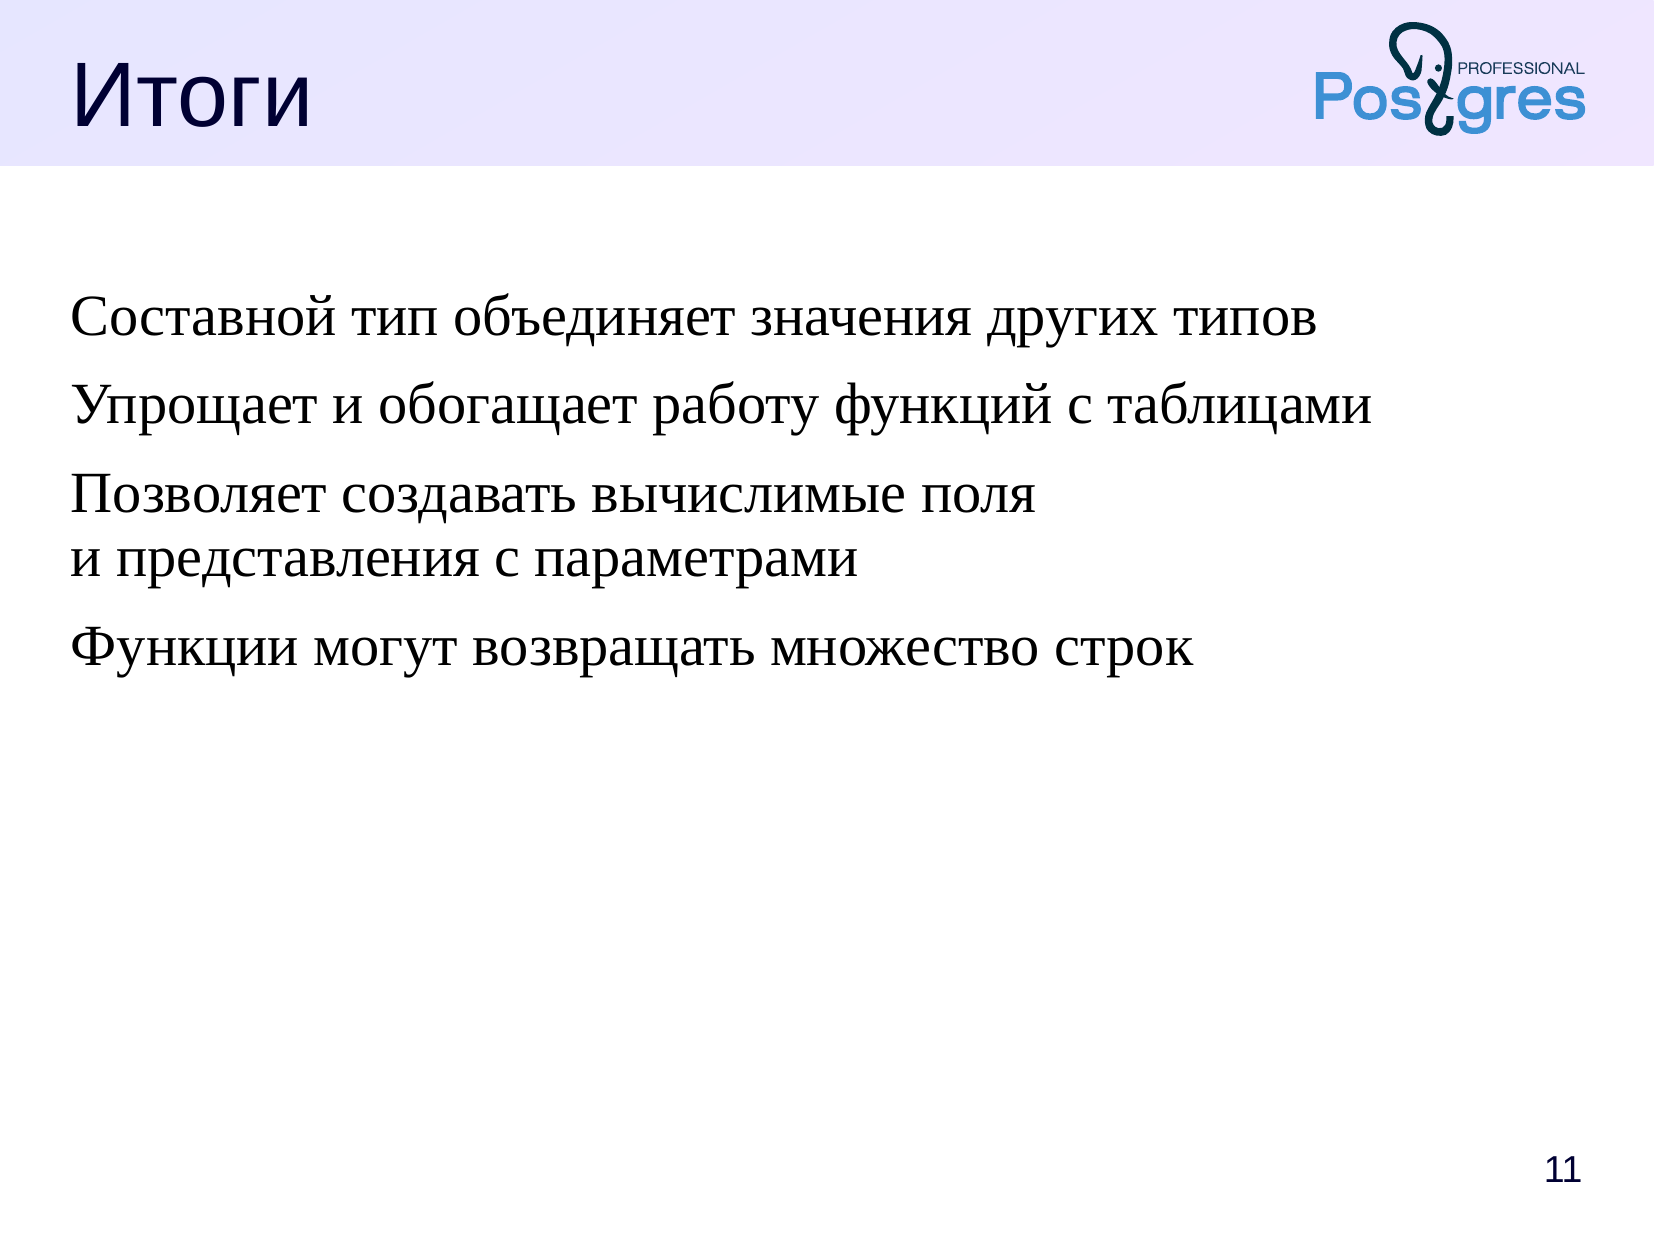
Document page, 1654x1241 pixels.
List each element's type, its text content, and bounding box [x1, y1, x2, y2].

list Составной тип объединяет значения других типов Упрощает и обогащает работу функций с таблицами Позволяет создавать вычислимые поля и представления с параметрами Функции могут возвращать множество строк [70, 283, 1583, 1134]
title Итоги [70, 43, 1241, 147]
